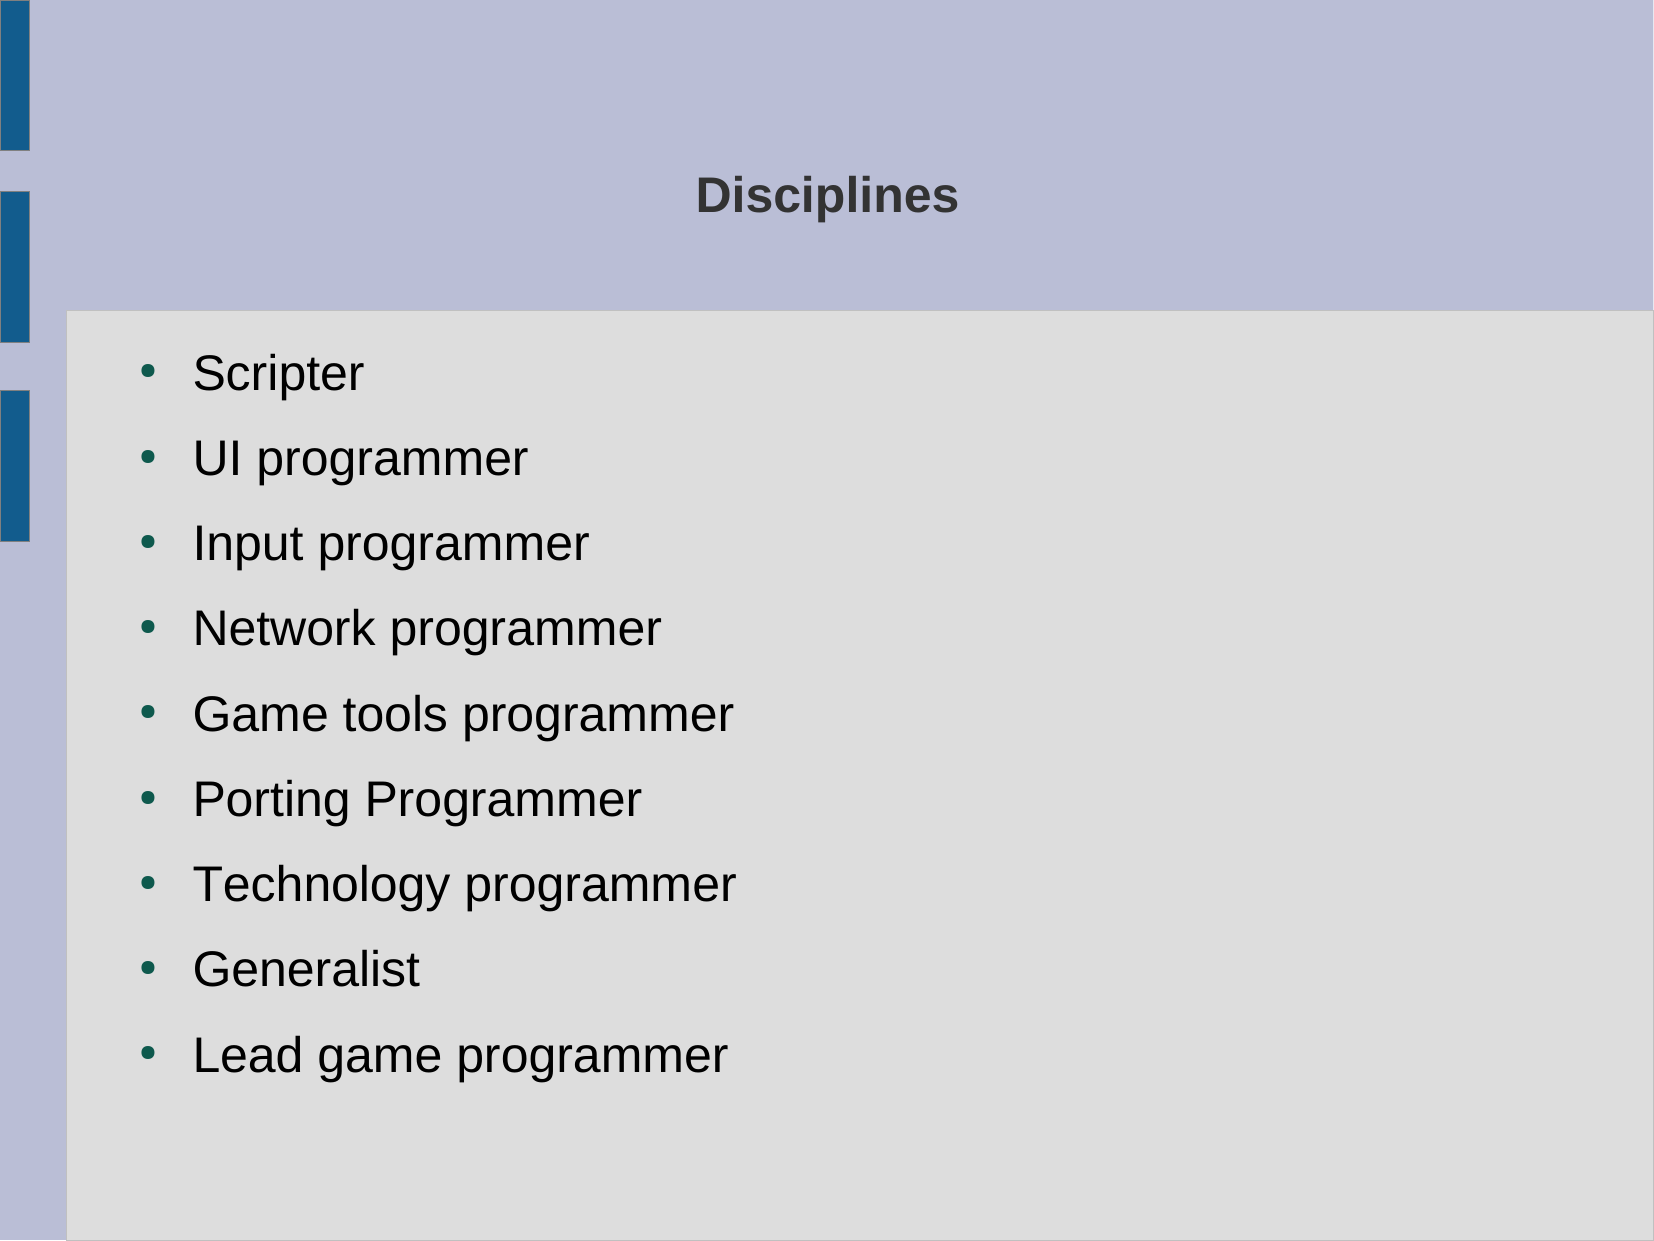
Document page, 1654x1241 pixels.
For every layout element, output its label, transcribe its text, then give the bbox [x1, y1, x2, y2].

title Disciplines [121, 91, 1534, 299]
list Scripter UI programmer Input programmer Network programmer Game tools programmer Porting Programmer Technology programmer Generalist Lead game programmer [121, 344, 1534, 1127]
